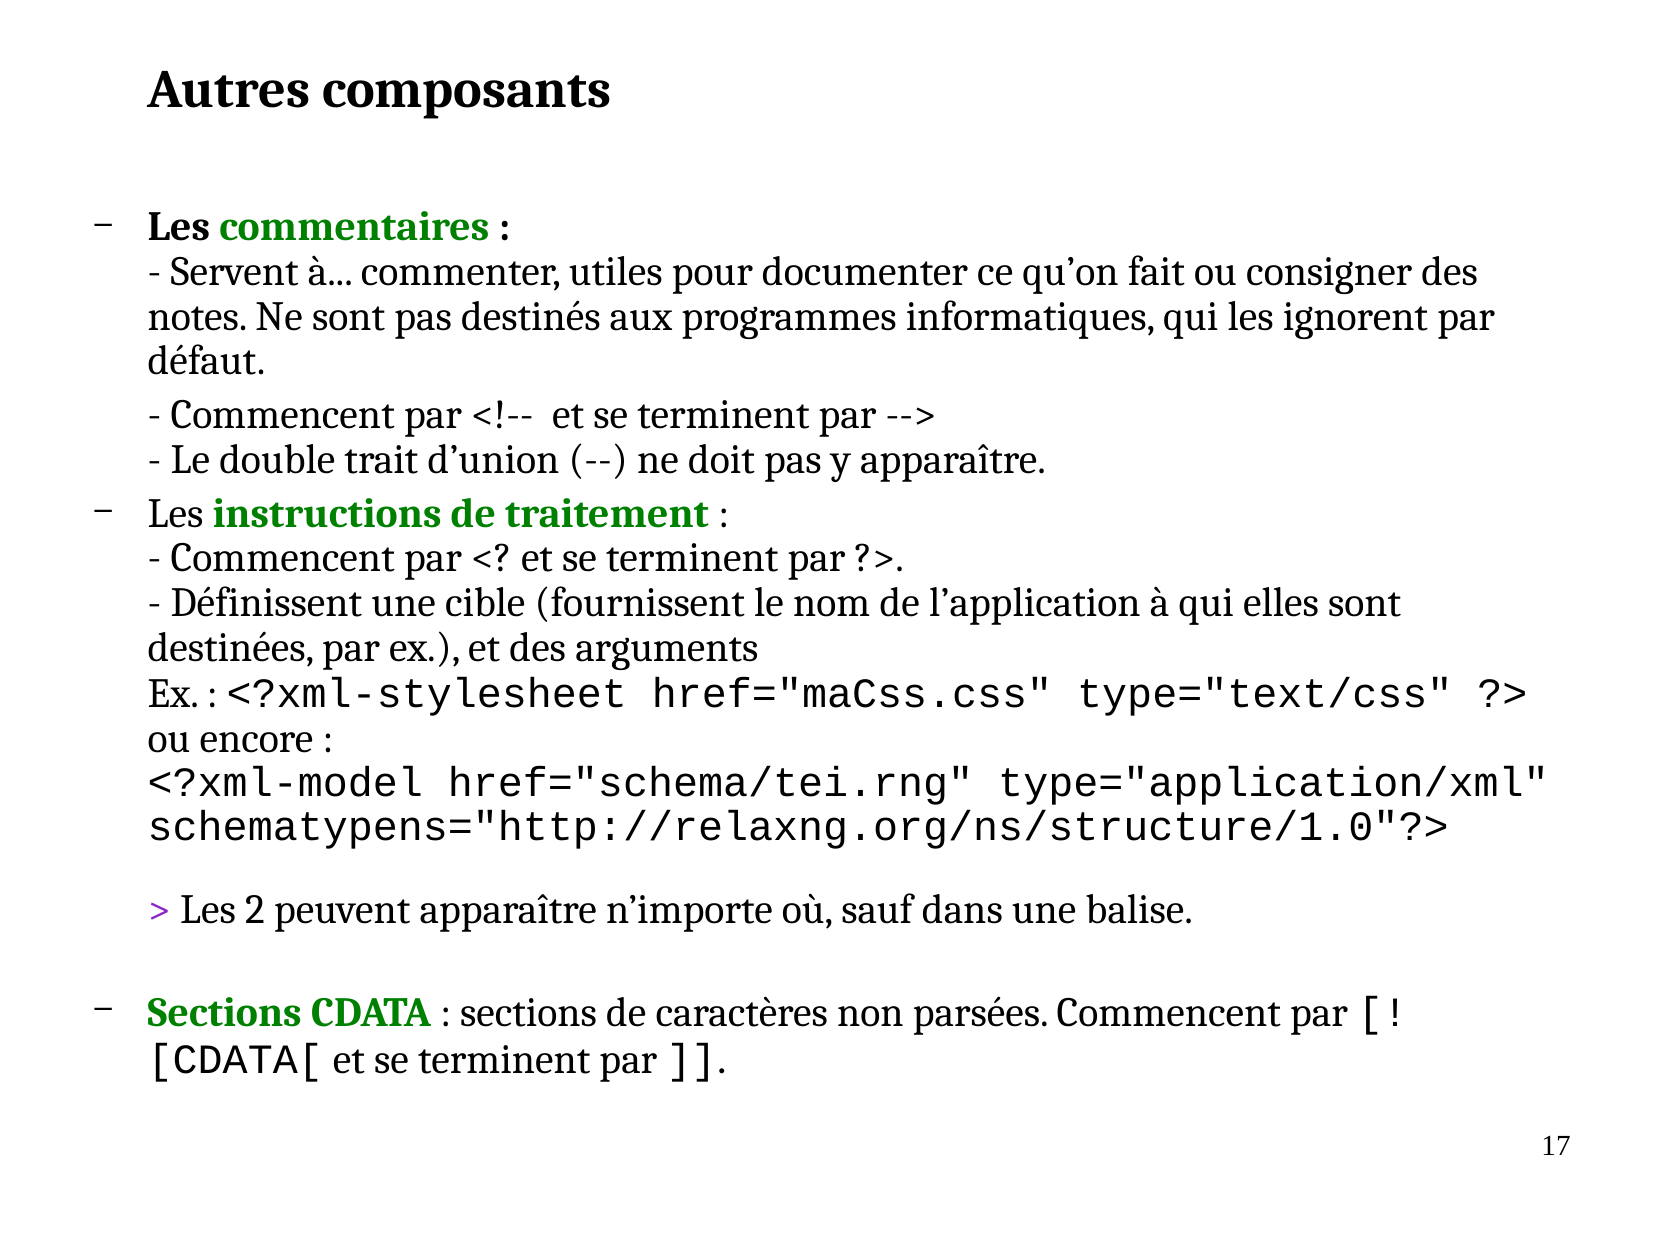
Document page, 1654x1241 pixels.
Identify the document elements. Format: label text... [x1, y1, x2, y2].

subtitle Les commentaires : - Servent à... commenter, utiles pour documenter ce qu’on fait ou consigner des notes. Ne sont pas destinés aux programmes informatiques, qui les ignorent par défaut. - Commencent par <!-- et se terminent par --> - Le double trait d’union (--) ne doit pas y apparaître. Les instructions de traitement : - Commencent par <? et se terminent par ?>. - Définissent une cible (fournissent le nom de l’application à qui elles sont destinées, par ex.), et des arguments Ex. : <?xml-stylesheet href="maCss.css" type="text/css" ?> ou encore : <?xml-model href="schema/tei.rng" type="application/xml" schematypens="http://relaxng.org/ns/structure/1.0"?> > Les 2 peuvent apparaître n’importe où, sauf dans une balise. Sections CDATA : sections de caractères non parsées. Commencent par [![CDATA[ et se terminent par ]]. [76, 193, 1565, 1143]
title Autres composants [0, 0, 1571, 178]
